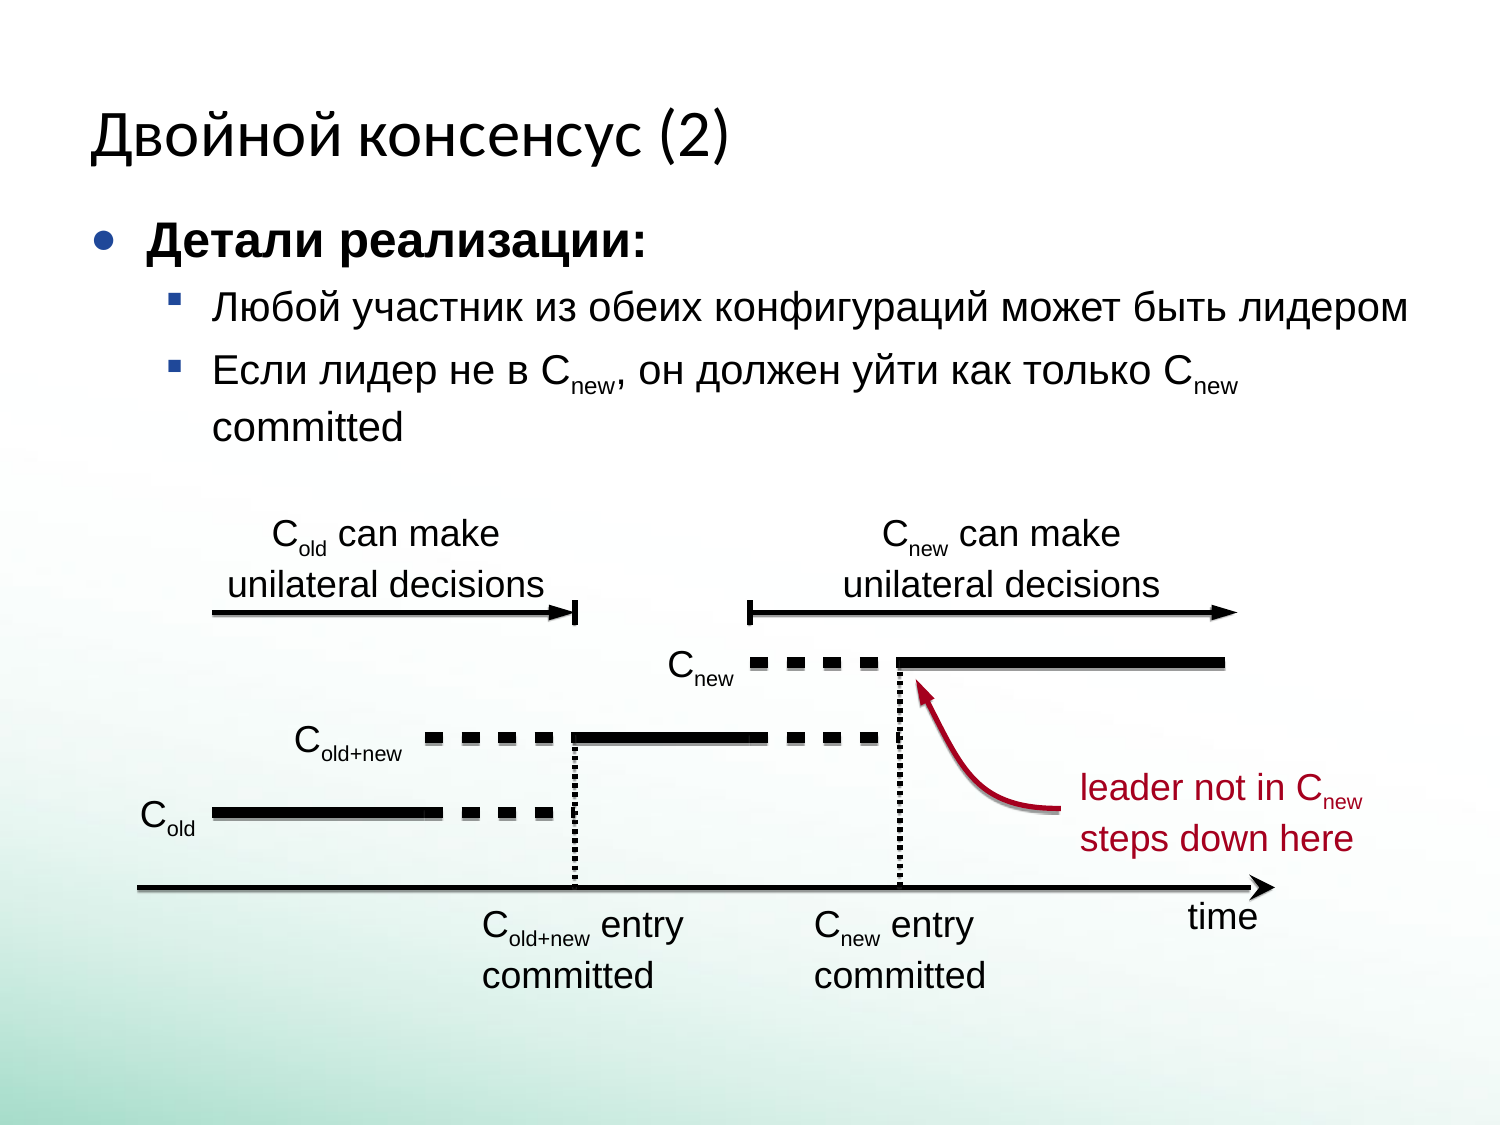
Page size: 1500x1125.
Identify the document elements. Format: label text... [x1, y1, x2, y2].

text_box Cold can make unilateral decisions [226, 509, 545, 606]
text_box Cold [139, 789, 196, 841]
text_box leader not in Cnew steps down here [1079, 762, 1363, 859]
text_box Cnew entry committed [813, 899, 987, 997]
text_box Cold+new [293, 714, 403, 766]
text_box Cold+new entry committed [481, 899, 685, 997]
picture [0, 0, 1500, 1125]
title Двойной консенсус (2) [75, 79, 1425, 180]
list Детали реализации: Любой участник из обеих конфигураций может быть лидером Если лидер не в Cnew, он должен уйти как только Cnew committed [75, 200, 1425, 1005]
text_box time [1187, 892, 1259, 938]
text_box Cnew [667, 639, 735, 691]
text_box Cnew can make unilateral decisions [842, 509, 1161, 606]
